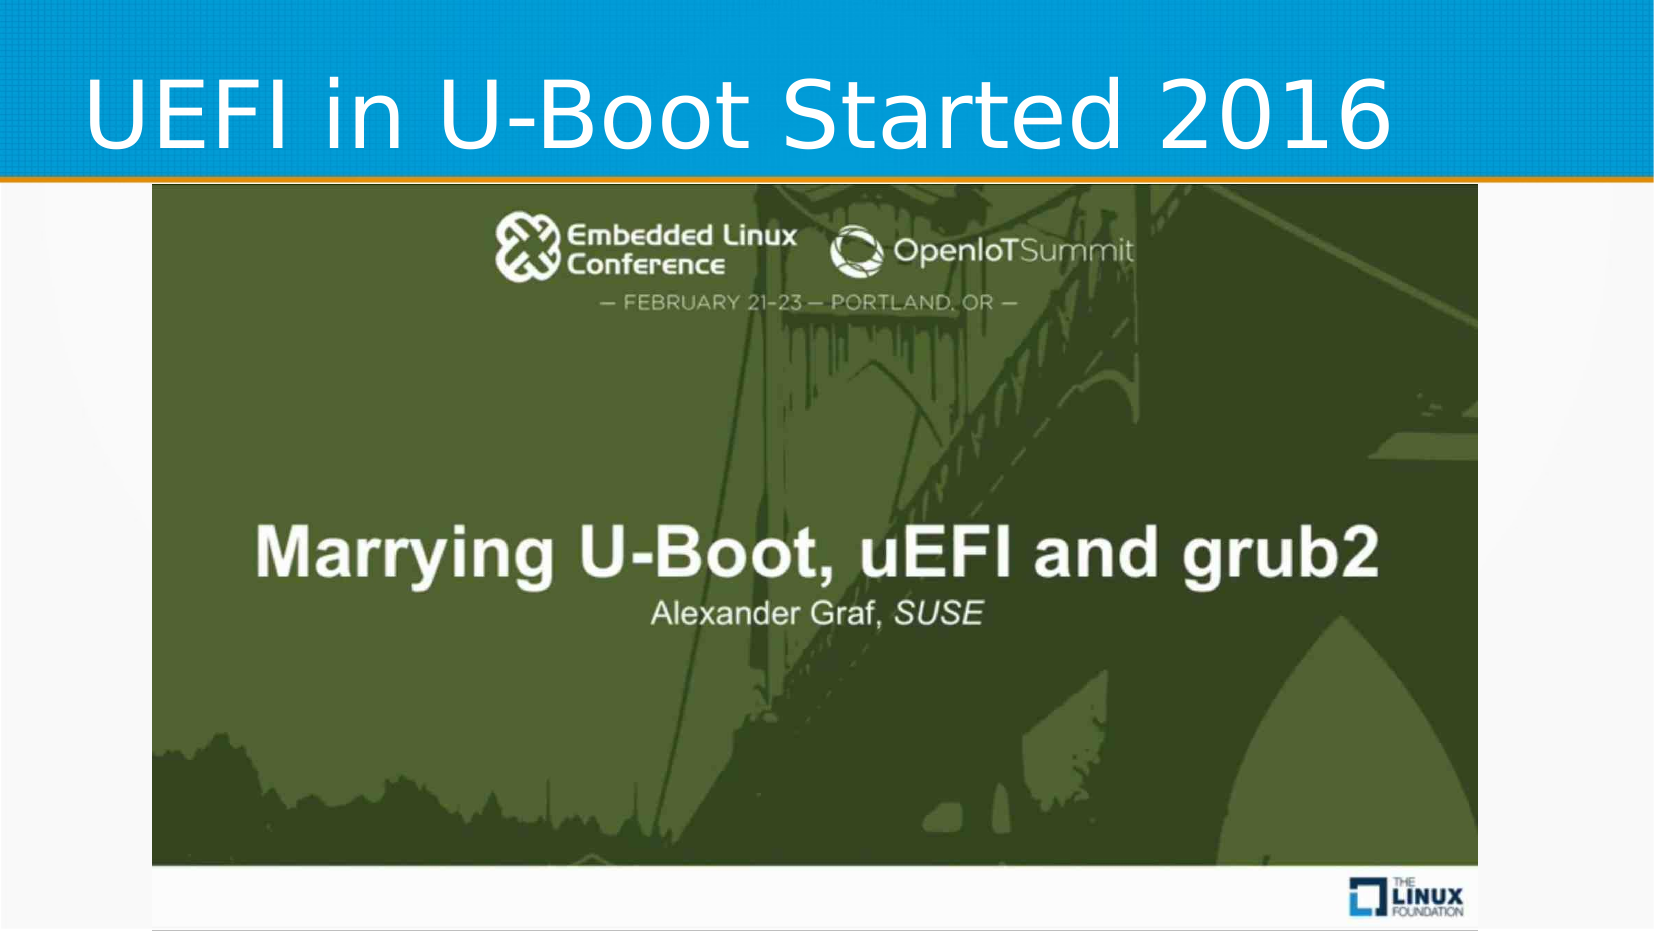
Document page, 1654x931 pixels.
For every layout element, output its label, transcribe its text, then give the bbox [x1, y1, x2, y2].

picture [0, 175, 1654, 931]
title UEFI in U-Boot Started 2016 [82, 14, 1571, 171]
